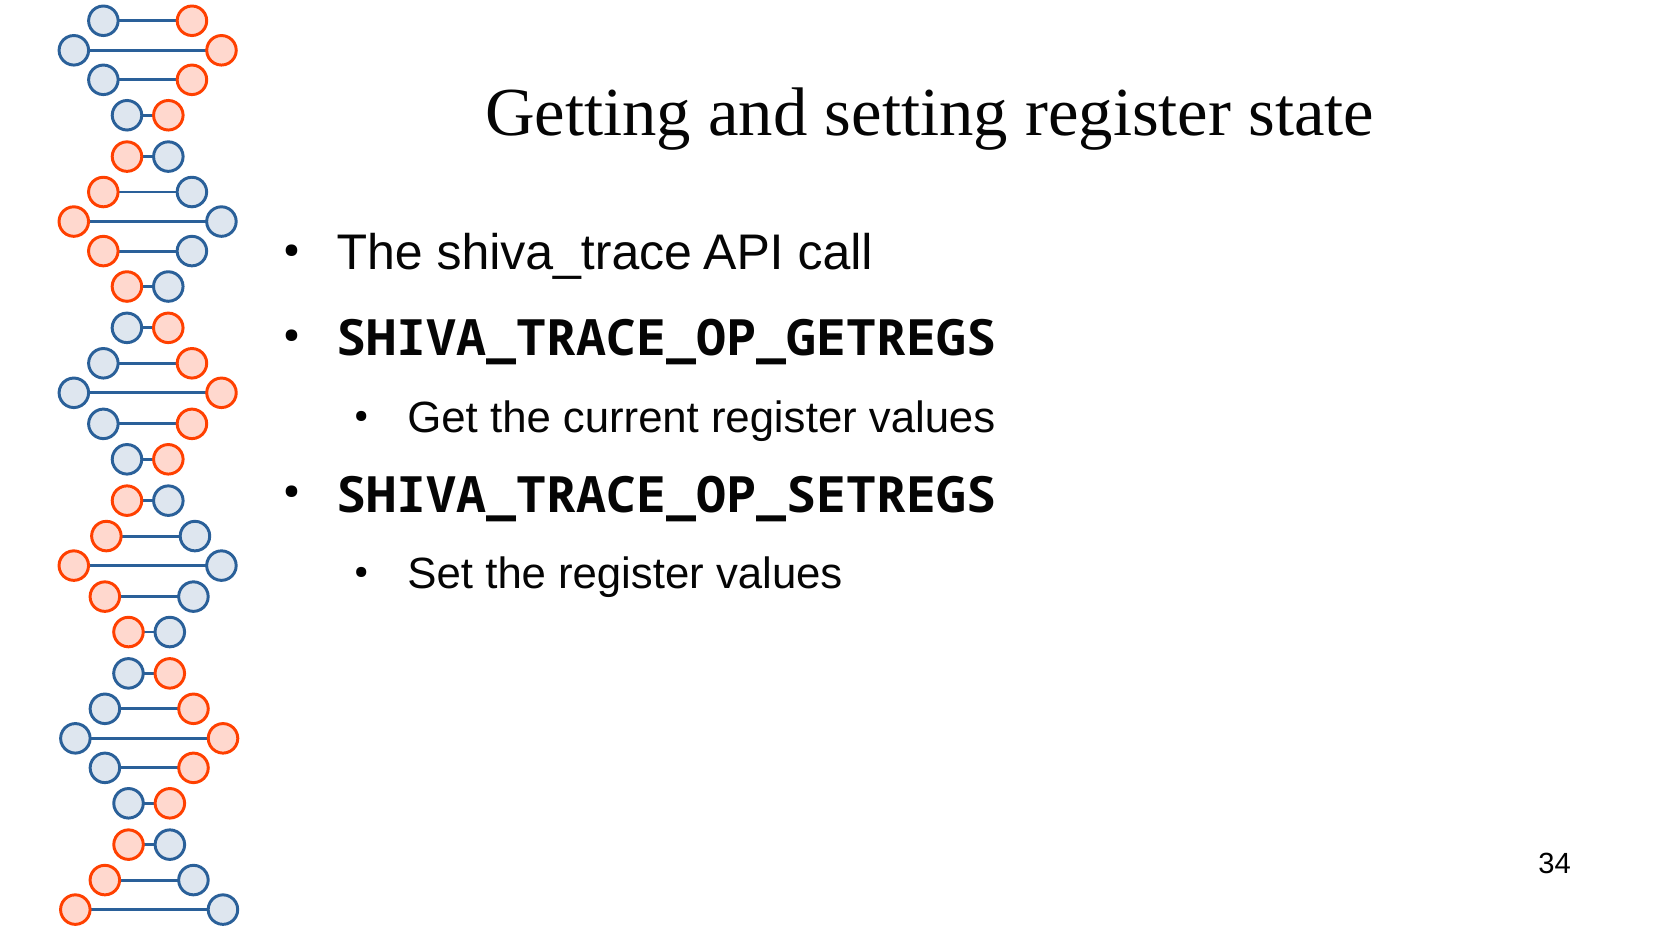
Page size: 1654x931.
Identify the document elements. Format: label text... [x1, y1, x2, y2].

list The shiva_trace API call SHIVA_TRACE_OP_GETREGS Get the current register values SHIVA_TRACE_OP_SETREGS Set the register values [265, 224, 1595, 764]
title Getting and setting register state [265, 35, 1595, 189]
